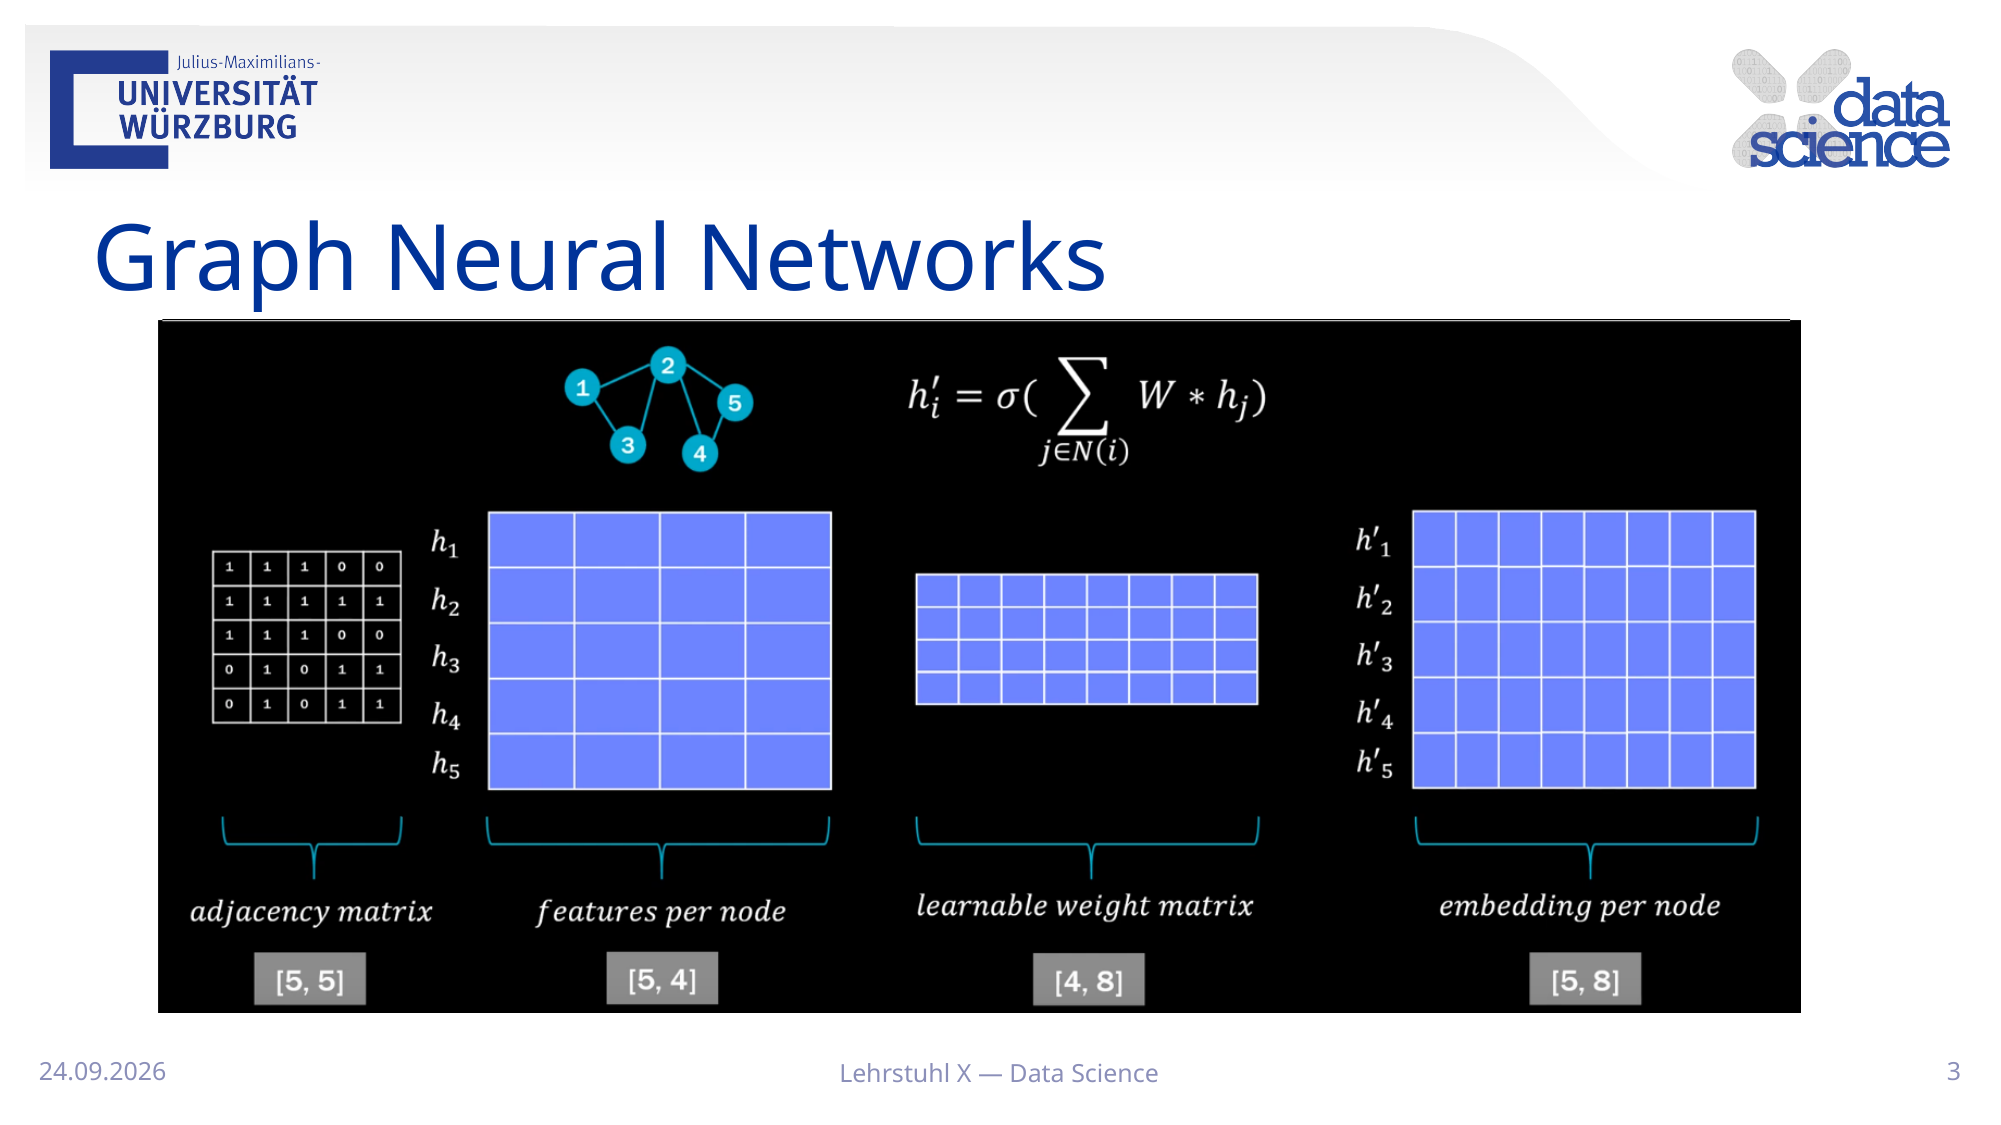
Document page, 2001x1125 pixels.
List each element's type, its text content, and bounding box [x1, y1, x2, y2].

picture [157, 319, 1801, 1013]
picture [50, 50, 321, 169]
title Graph Neural Networks [77, 198, 1901, 324]
picture [1732, 49, 1950, 168]
slide_number 14.06.2021 [23, 1042, 474, 1103]
footer Lehrstuhl X — Data Science [488, 1042, 1511, 1103]
slide_number <number> [1526, 1042, 1976, 1103]
